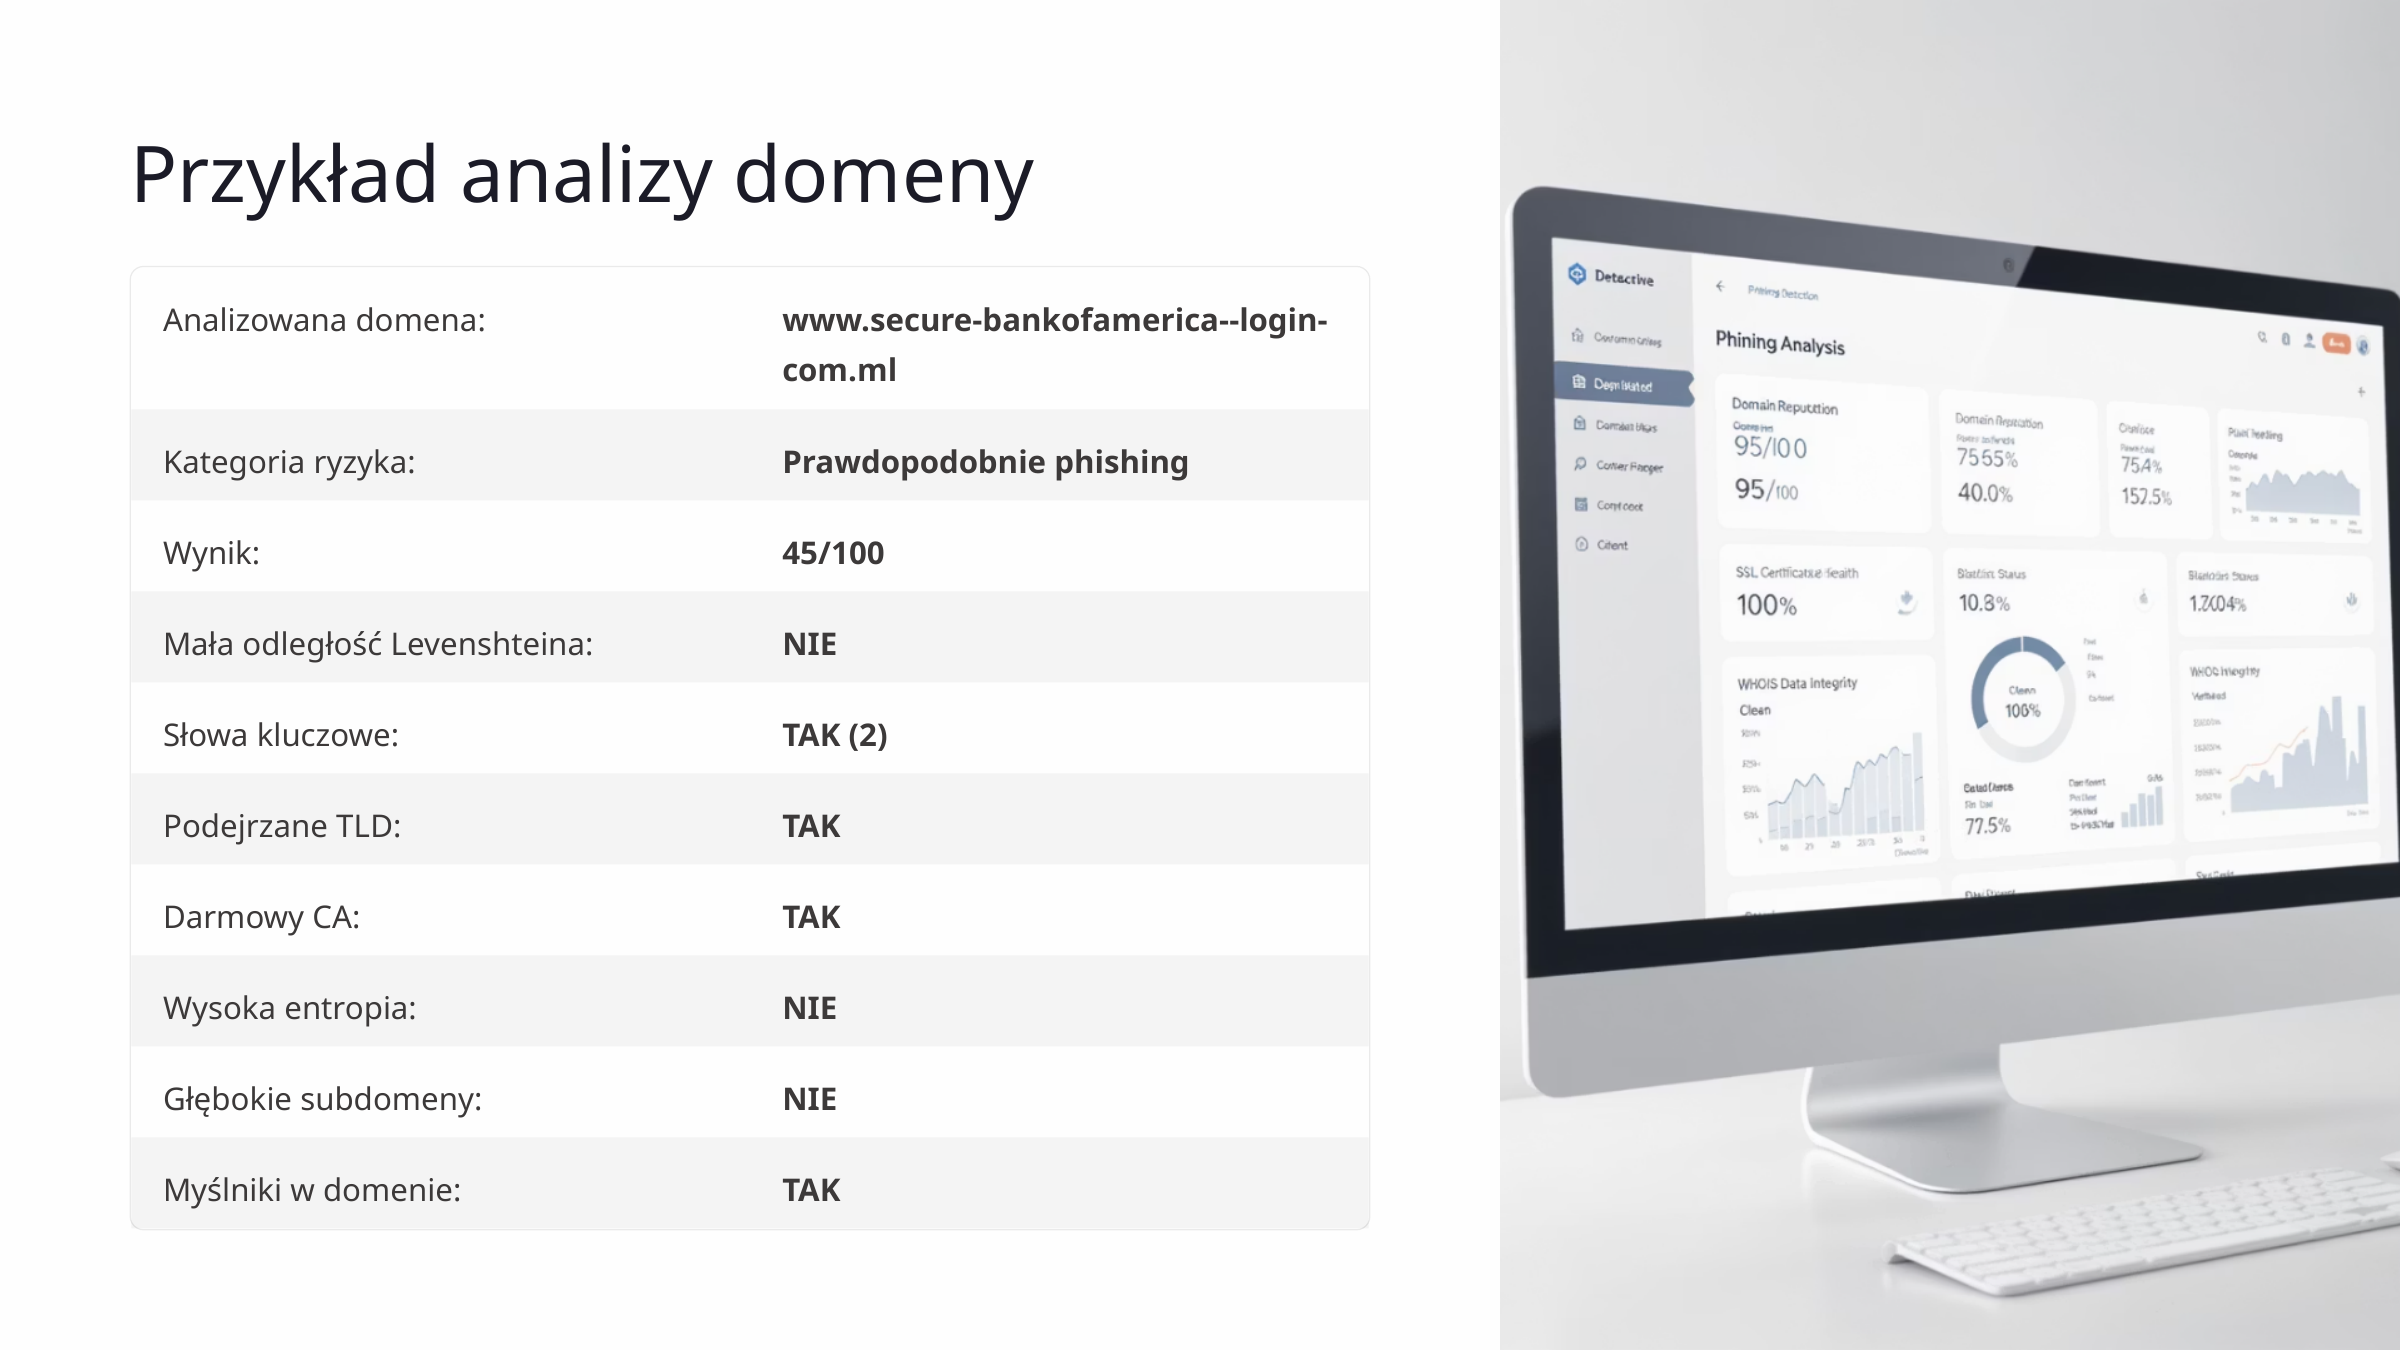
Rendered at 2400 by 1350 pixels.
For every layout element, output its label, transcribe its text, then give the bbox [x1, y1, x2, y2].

picture [1500, 0, 2400, 1350]
text_box TAK (2) [782, 703, 1337, 753]
text_box 45/100 [782, 521, 1337, 571]
text_box Darmowy CA: [163, 885, 718, 935]
text_box TAK [782, 1158, 1337, 1208]
text_box Głębokie subdomeny: [163, 1067, 718, 1117]
text_box Przykład analizy domeny [130, 120, 1041, 219]
text_box TAK [782, 794, 1337, 844]
text_box Wysoka entropia: [163, 976, 718, 1026]
text_box Podejrzane TLD: [163, 794, 718, 844]
text_box [131, 268, 1369, 1228]
text_box Kategoria ryzyka: [163, 430, 718, 480]
text_box Myślniki w domenie: [163, 1158, 718, 1208]
text_box NIE [782, 976, 1337, 1026]
text_box Prawdopodobnie phishing [782, 430, 1337, 480]
text_box TAK [782, 885, 1337, 935]
text_box www.secure-bankofamerica--login-com.ml [782, 288, 1337, 389]
text_box NIE [782, 612, 1337, 662]
text_box Mała odległość Levenshteina: [163, 612, 718, 662]
text_box Wynik: [163, 521, 718, 571]
text_box Słowa kluczowe: [163, 703, 718, 753]
text_box Analizowana domena: [163, 288, 718, 339]
text_box NIE [782, 1067, 1337, 1117]
